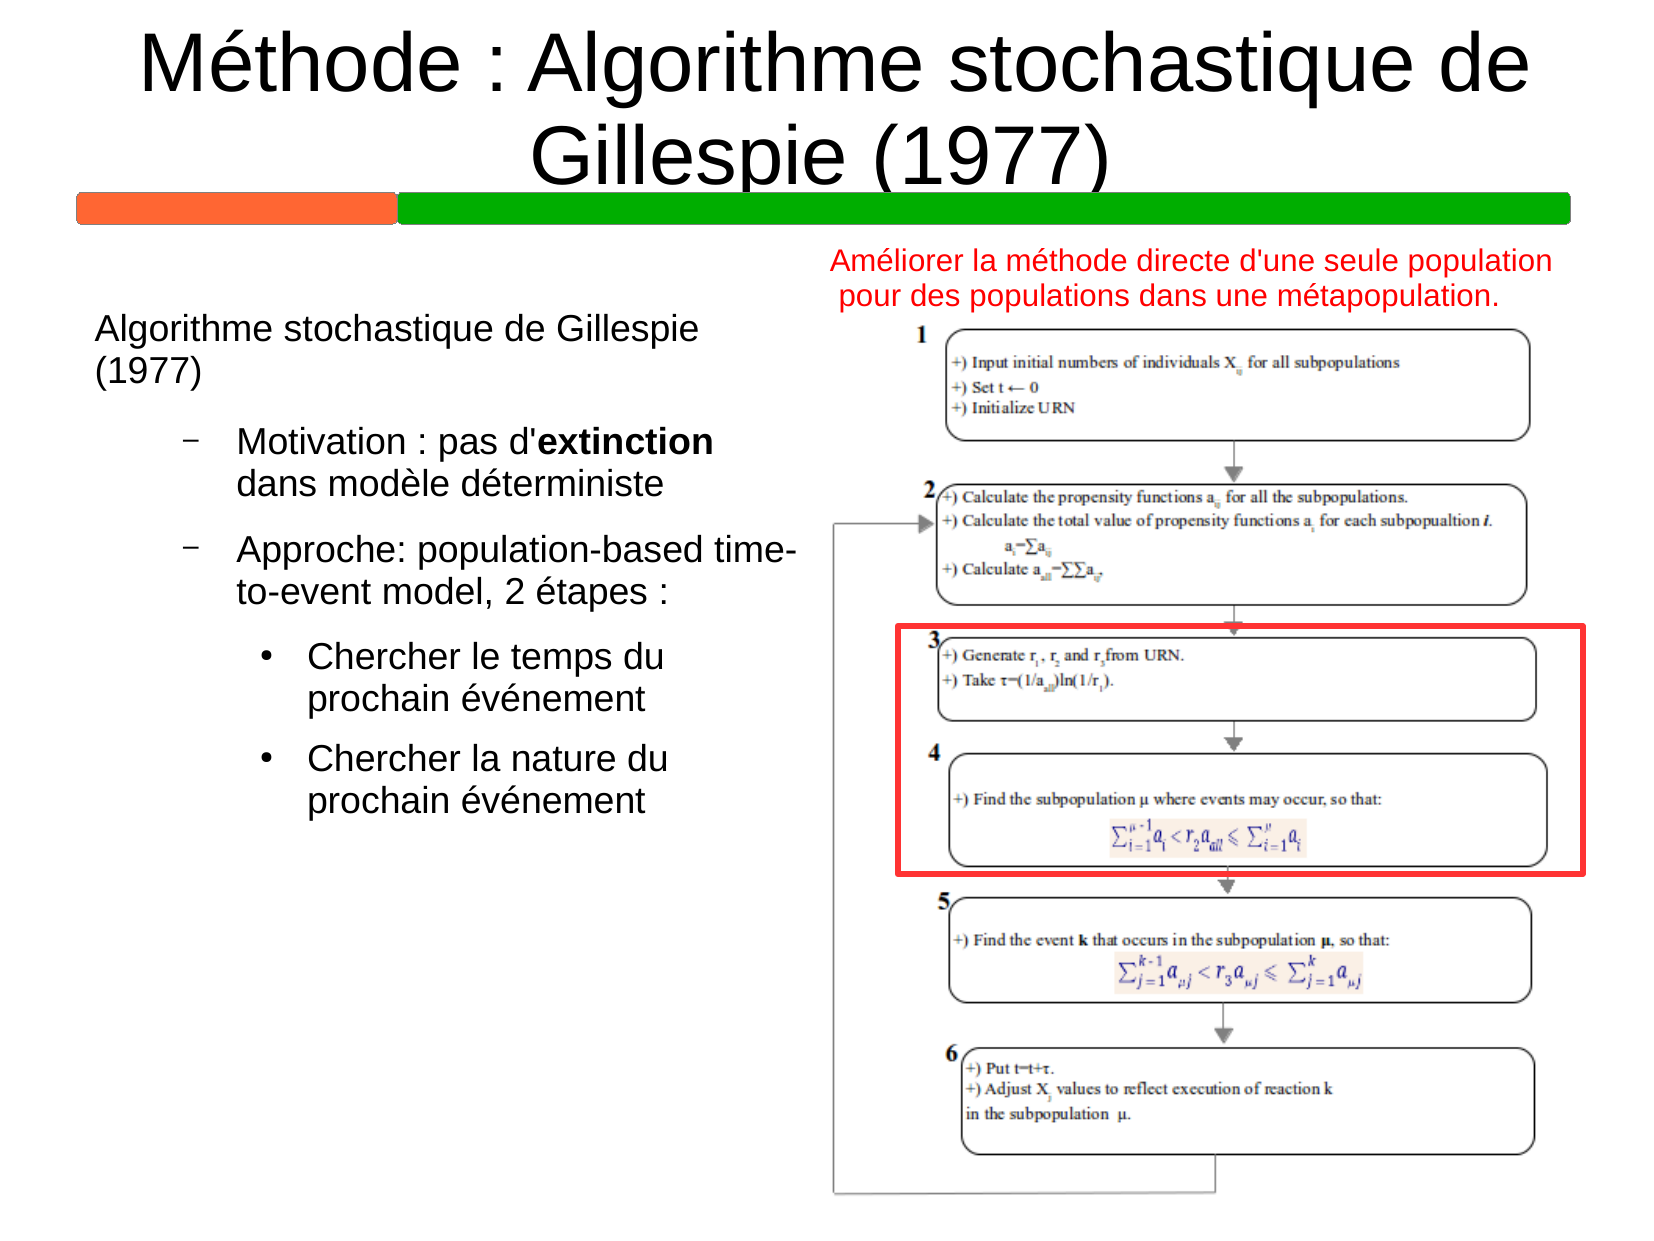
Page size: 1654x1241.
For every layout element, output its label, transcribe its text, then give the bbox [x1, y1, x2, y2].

text_box [76, 192, 1571, 225]
list Algorithme stochastique de Gillespie (1977) Motivation : pas d'extinction dans modèle déterministe Approche: population-based time-to-event model, 2 étapes : Chercher le temps du prochain événement Chercher la nature du prochain événement [94, 307, 798, 1099]
text_box Améliorer la méthode directe d'une seule population pour des populations dans une métapopulation. [814, 236, 1654, 321]
title Méthode : Algorithme stochastique de Gillespie (1977) [76, 0, 1565, 195]
picture [797, 318, 1595, 1215]
